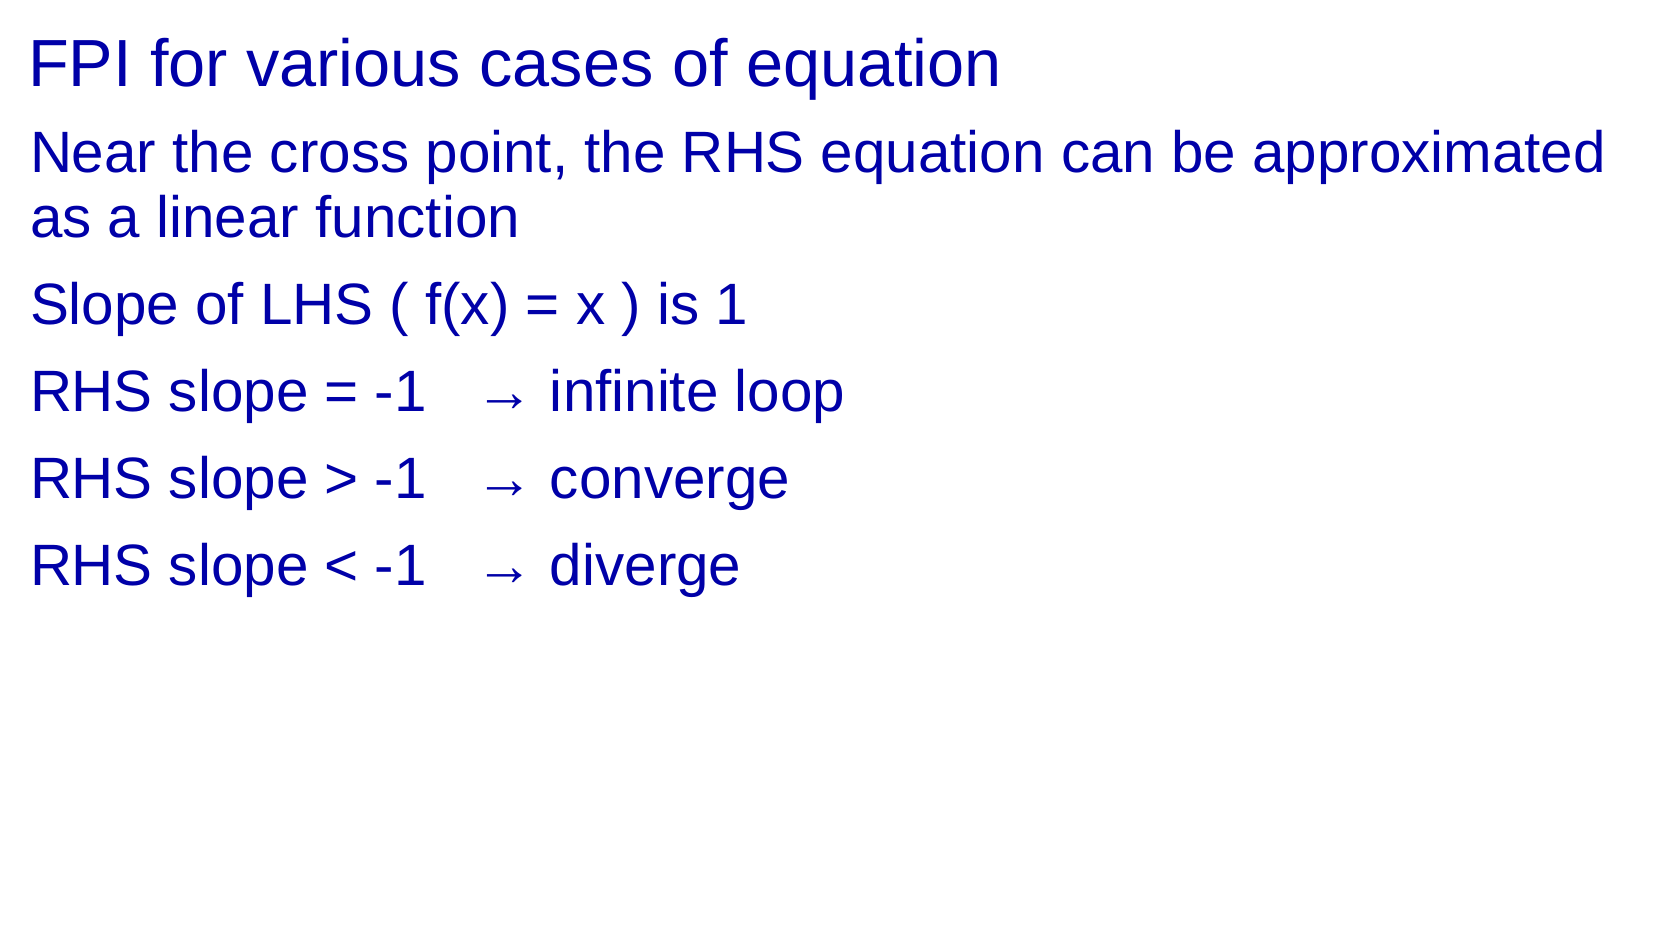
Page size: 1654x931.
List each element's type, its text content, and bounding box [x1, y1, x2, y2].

title FPI for various cases of equation [28, 21, 1626, 106]
list Near the cross point, the RHS equation can be approximated as a linear function Slope of LHS ( f(x) = x ) is 1 RHS slope = -1 → infinite loop RHS slope > -1 → converge RHS slope < -1 → diverge [30, 120, 1645, 916]
